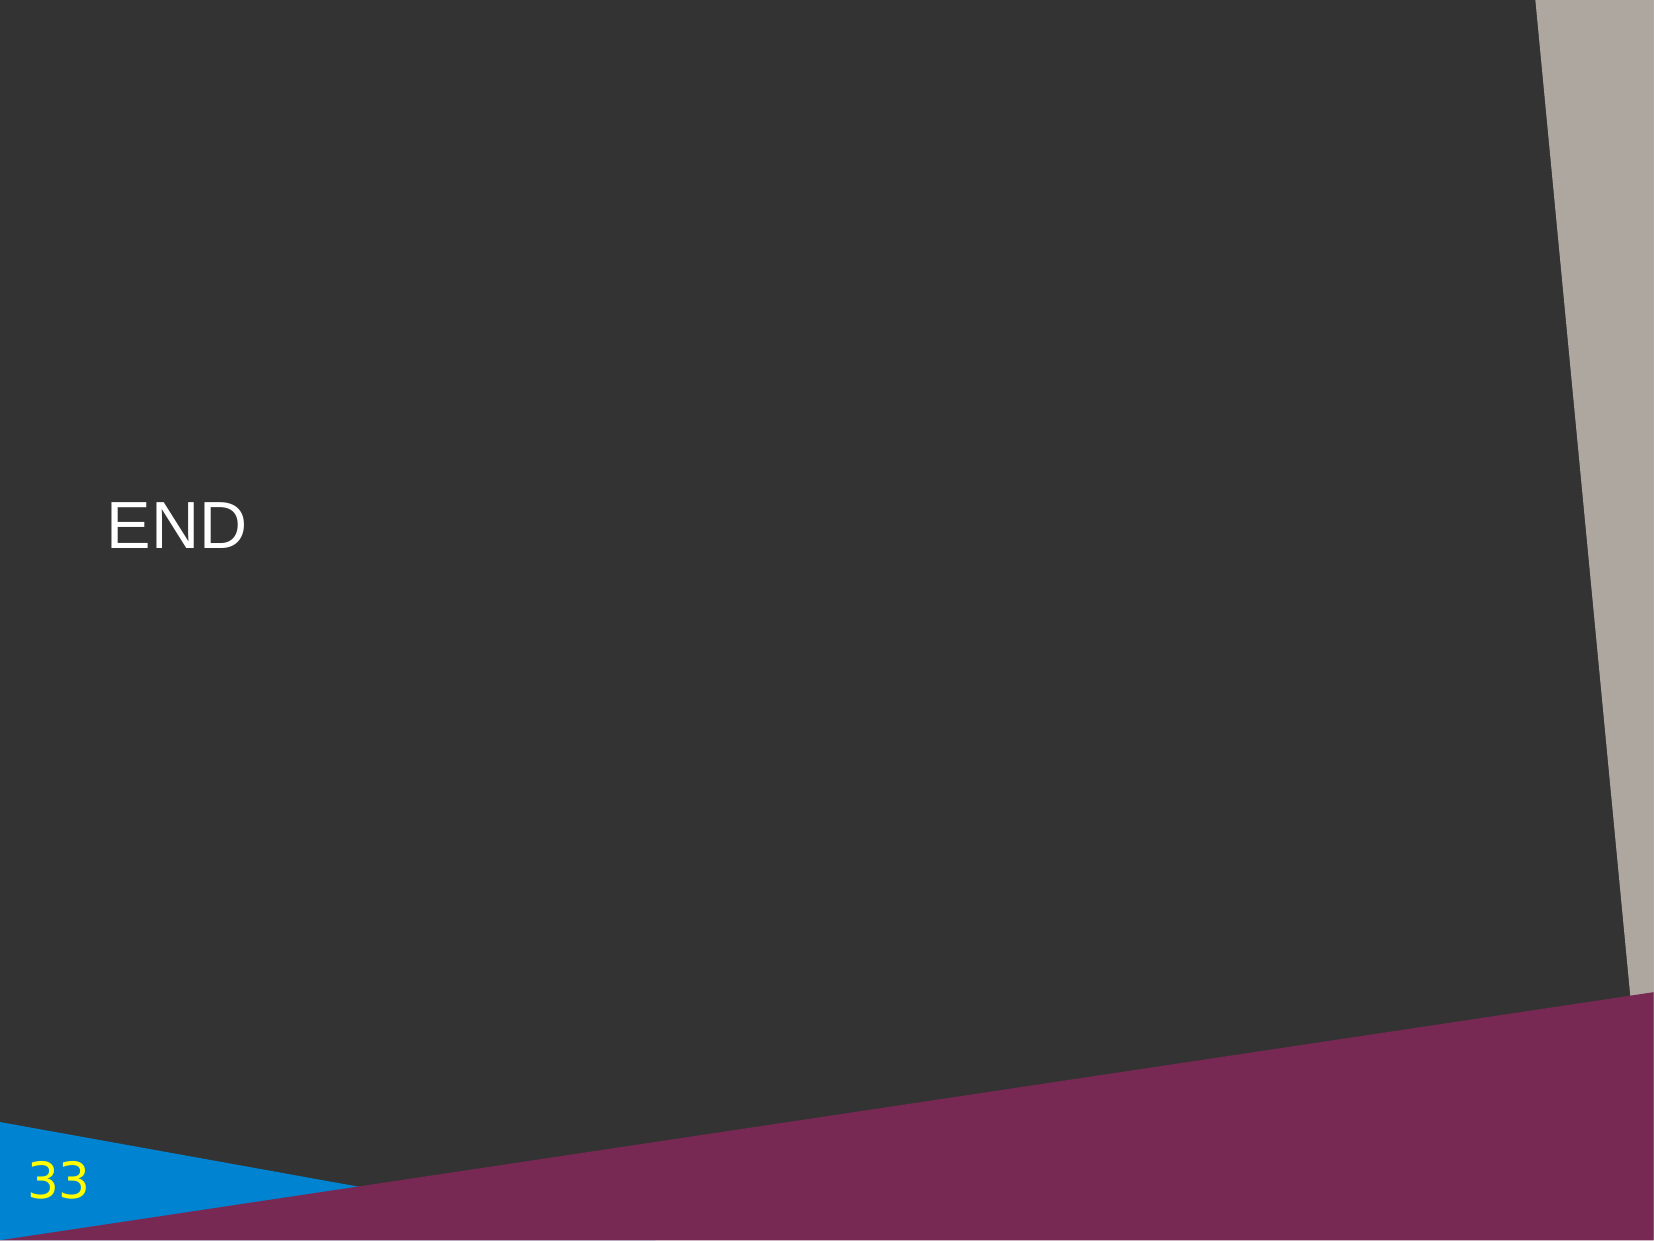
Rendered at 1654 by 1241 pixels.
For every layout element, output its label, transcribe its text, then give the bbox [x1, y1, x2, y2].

list END [35, 59, 1524, 993]
